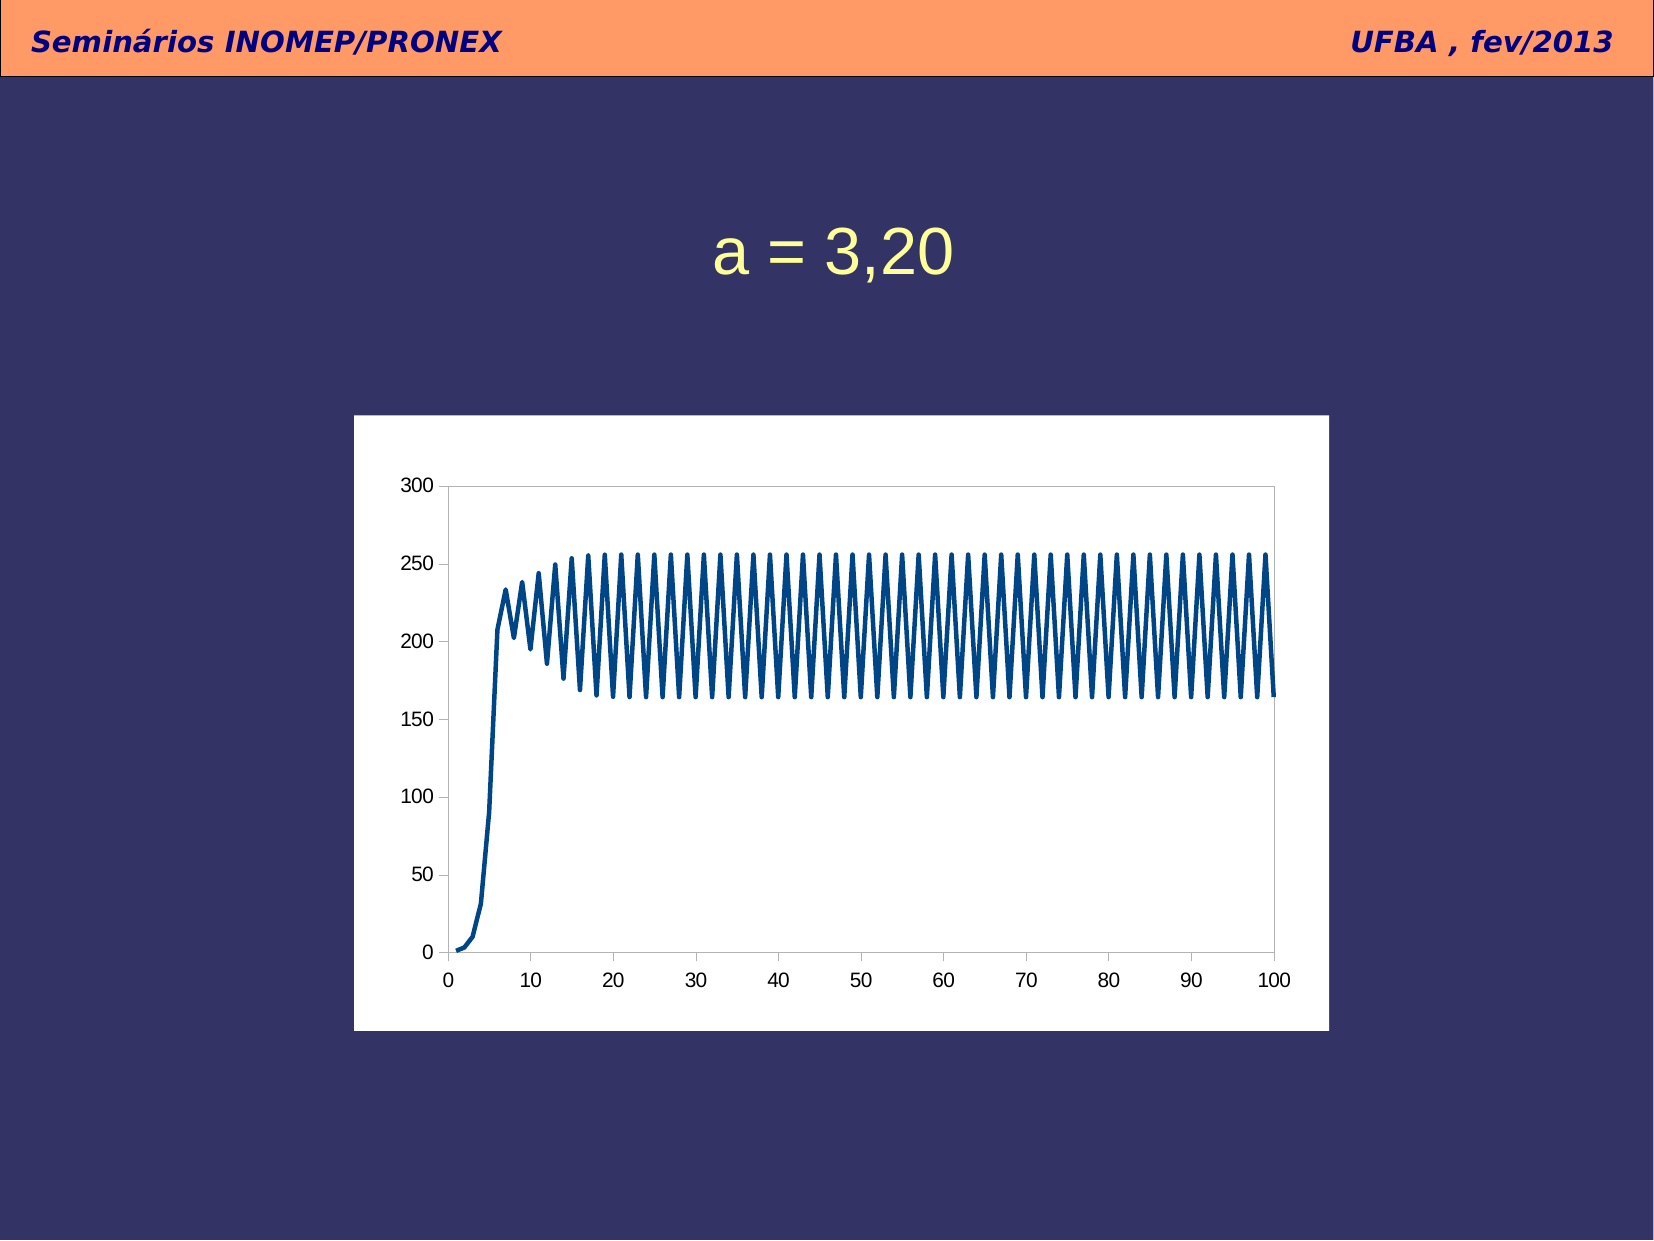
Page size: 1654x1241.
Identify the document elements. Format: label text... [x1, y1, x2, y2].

text_box a = 3,20 [697, 207, 988, 297]
picture [354, 415, 1330, 1031]
